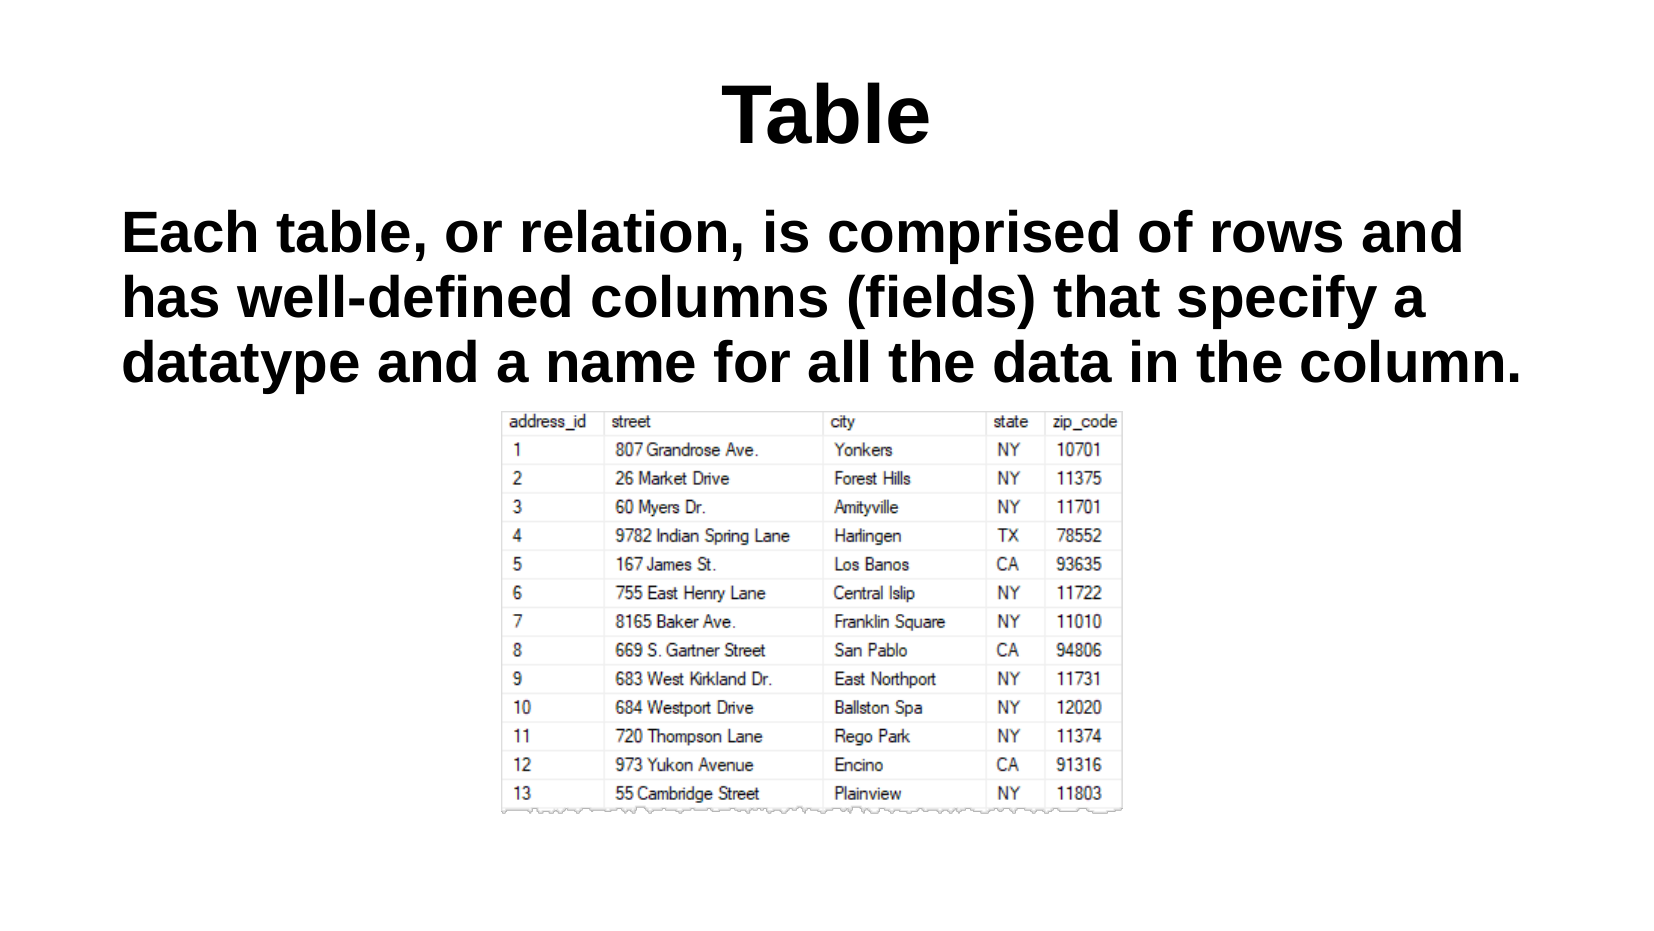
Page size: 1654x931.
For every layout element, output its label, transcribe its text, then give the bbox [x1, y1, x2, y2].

text_box Each table, or relation, is comprised of rows and has well-defined columns (fields) that specify a datatype and a name for all the data in the column. [106, 192, 1571, 403]
title Table [82, 37, 1571, 193]
picture [501, 411, 1123, 815]
